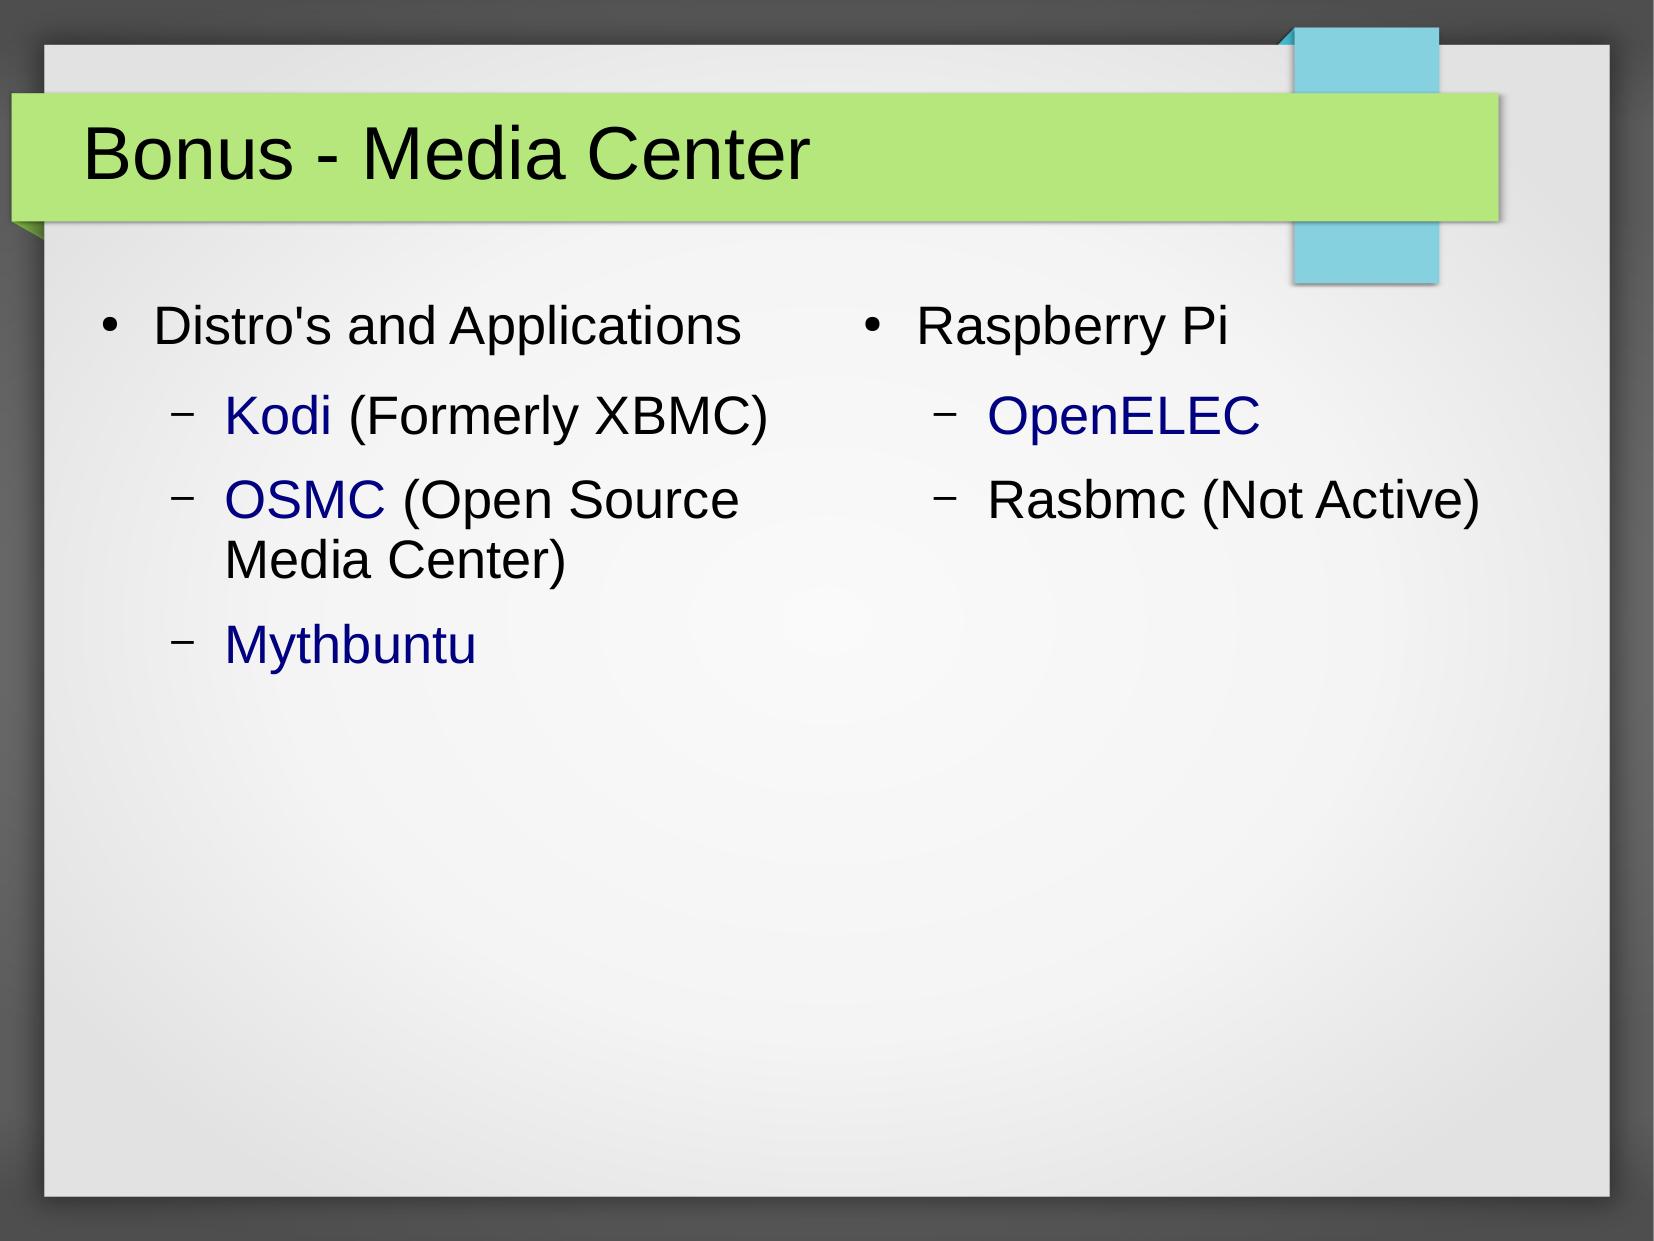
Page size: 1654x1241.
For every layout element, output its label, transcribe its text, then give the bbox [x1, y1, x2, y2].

picture [0, 0, 1654, 1241]
title Bonus - Media Center [82, 94, 1264, 213]
list Distro's and Applications Kodi (Formerly XBMC) OSMC (Open Source Media Center) Mythbuntu [82, 295, 809, 1015]
list Raspberry Pi OpenELEC Rasbmc (Not Active) [845, 295, 1572, 1015]
